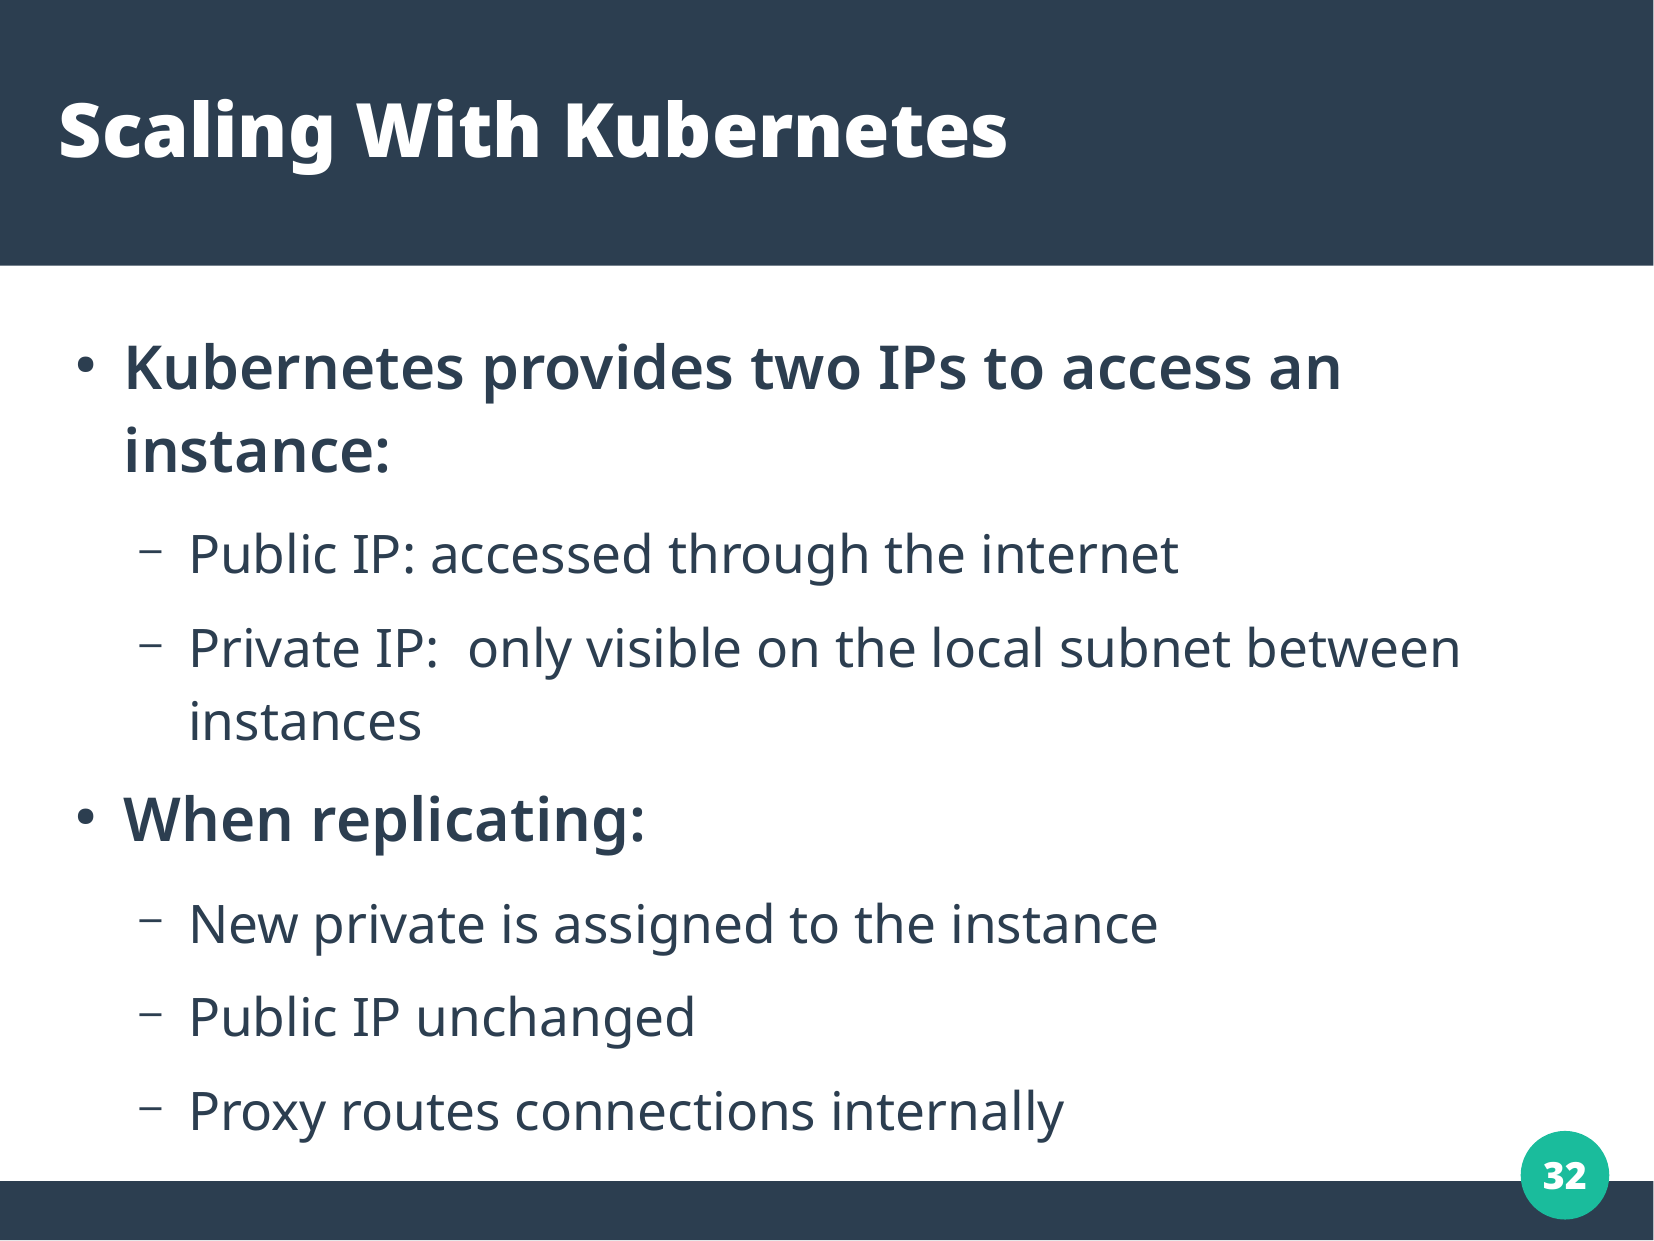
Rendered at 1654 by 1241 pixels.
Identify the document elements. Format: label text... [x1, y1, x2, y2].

title Scaling With Kubernetes [59, 49, 1595, 207]
list Kubernetes provides two IPs to access an instance: Public IP: accessed through the internet Private IP: only visible on the local subnet between instances When replicating: New private is assigned to the instance Public IP unchanged Proxy routes connections internally [59, 324, 1595, 1152]
